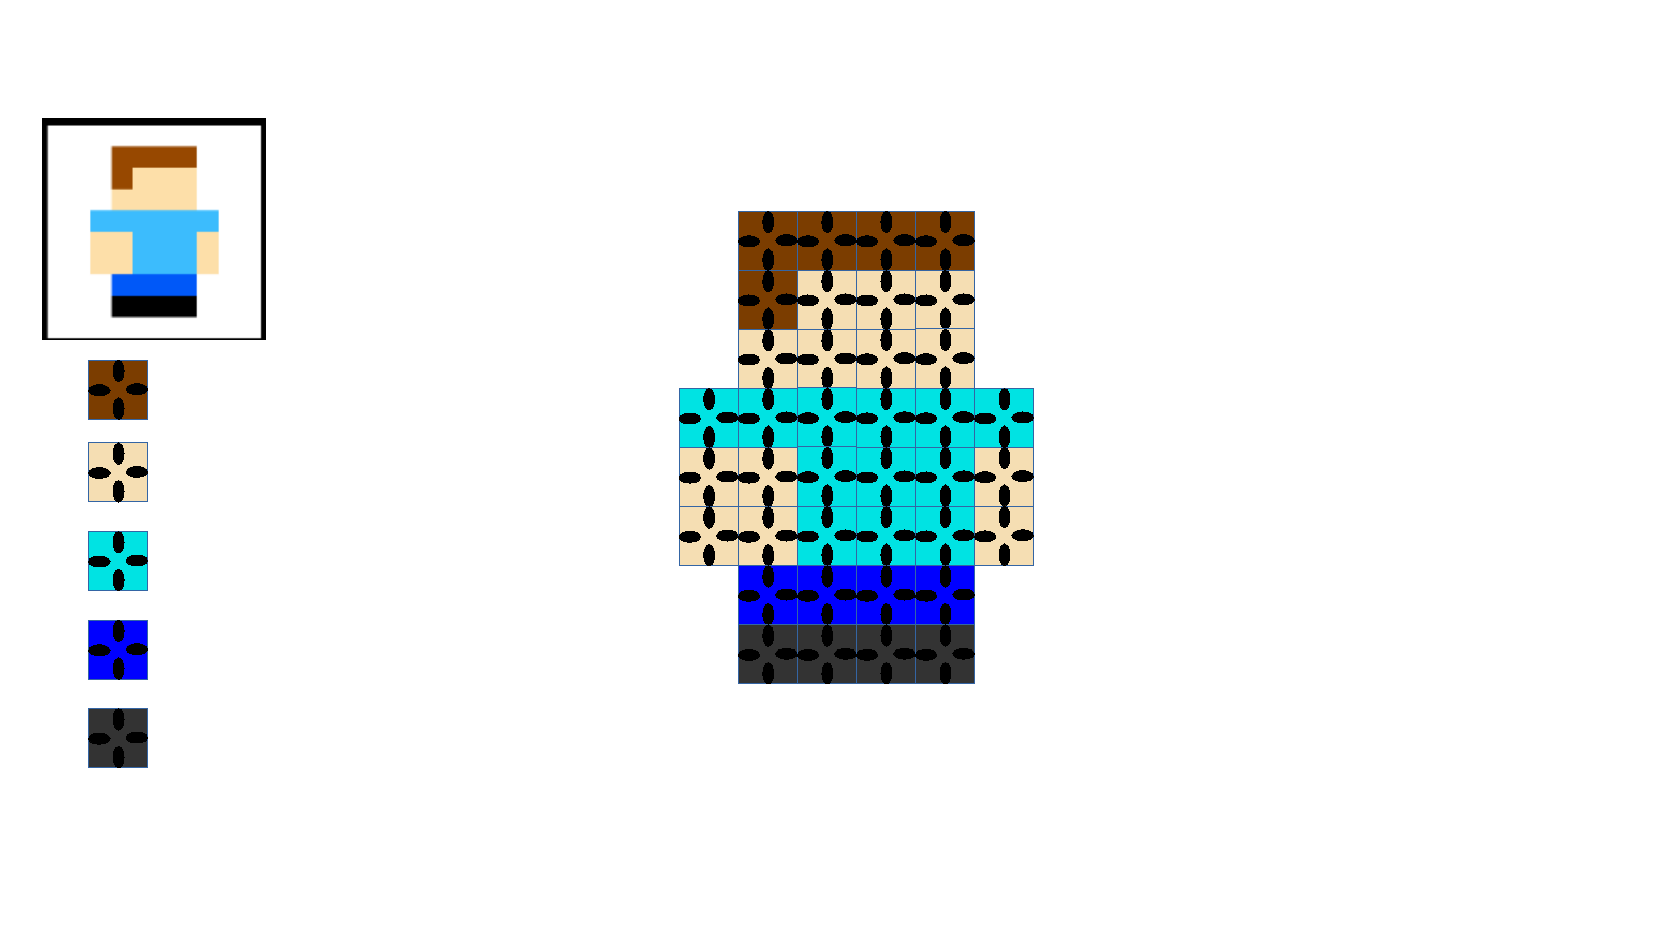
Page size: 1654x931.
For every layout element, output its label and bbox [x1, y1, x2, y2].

text_box [88, 531, 148, 591]
text_box [679, 211, 1034, 684]
text_box [88, 708, 148, 768]
text_box [88, 620, 148, 680]
text_box [88, 442, 148, 503]
picture [42, 118, 266, 340]
text_box [88, 360, 148, 420]
